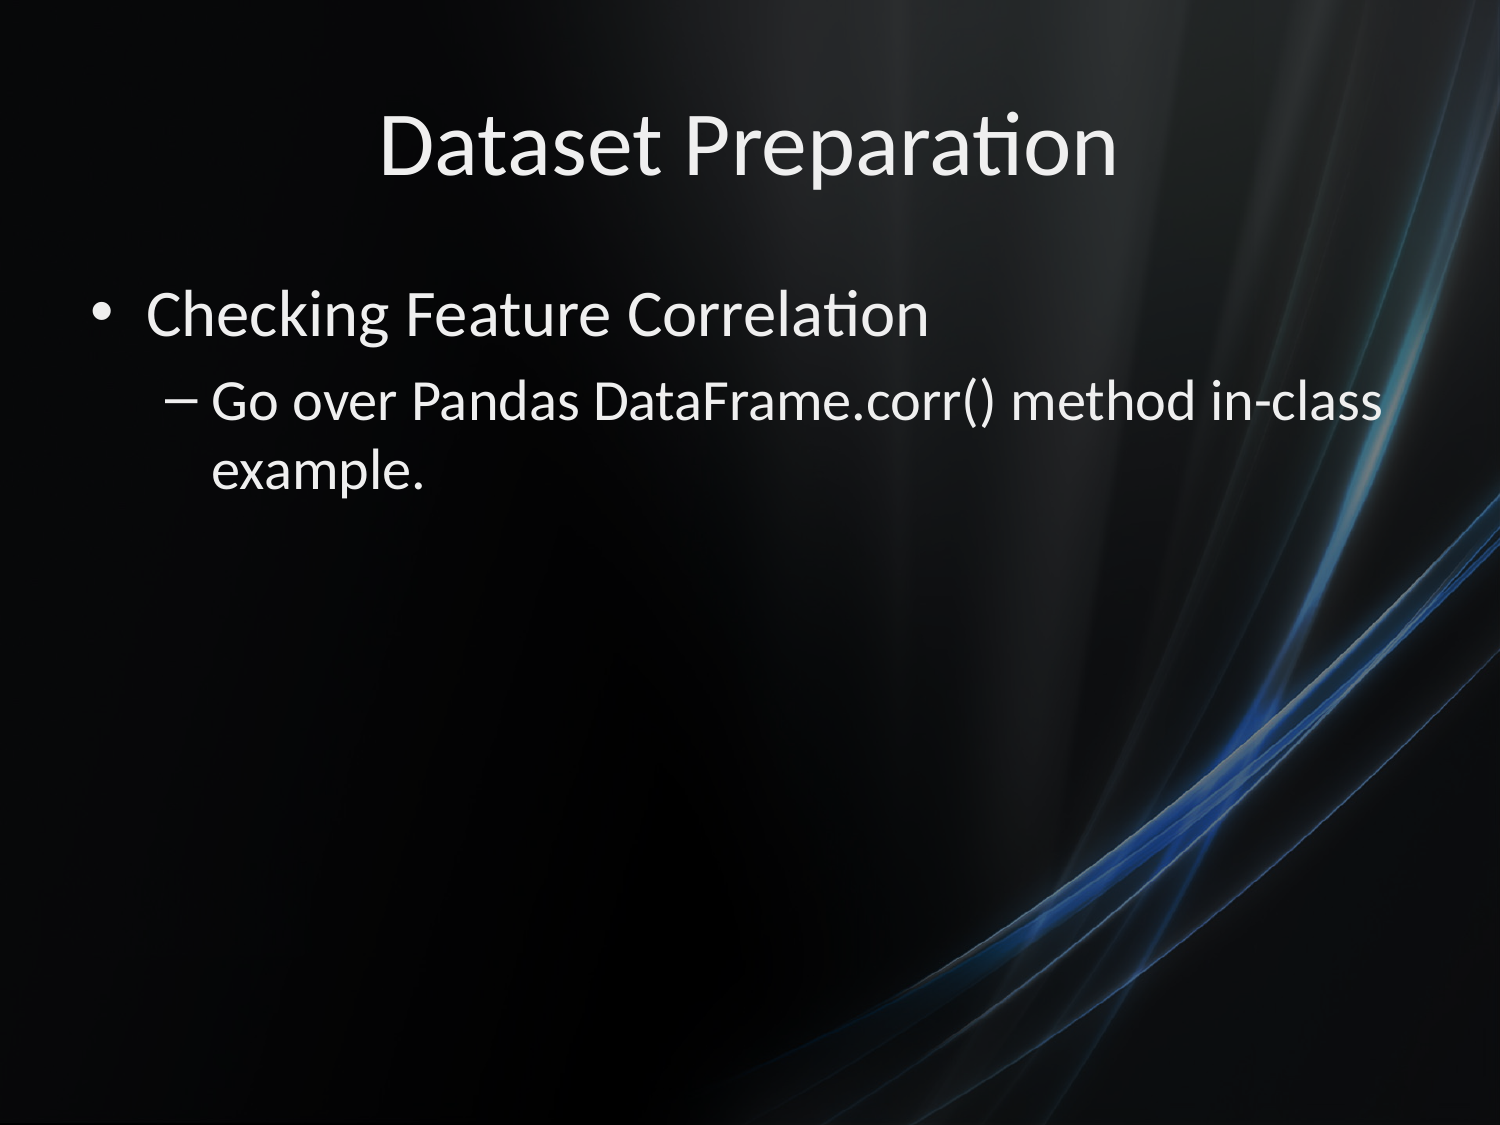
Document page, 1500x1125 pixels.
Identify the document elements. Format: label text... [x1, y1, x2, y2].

list Checking Feature Correlation Go over Pandas DataFrame.corr() method in-class example. [75, 262, 1425, 1005]
picture [0, 0, 1500, 1125]
title Dataset Preparation [75, 45, 1425, 233]
